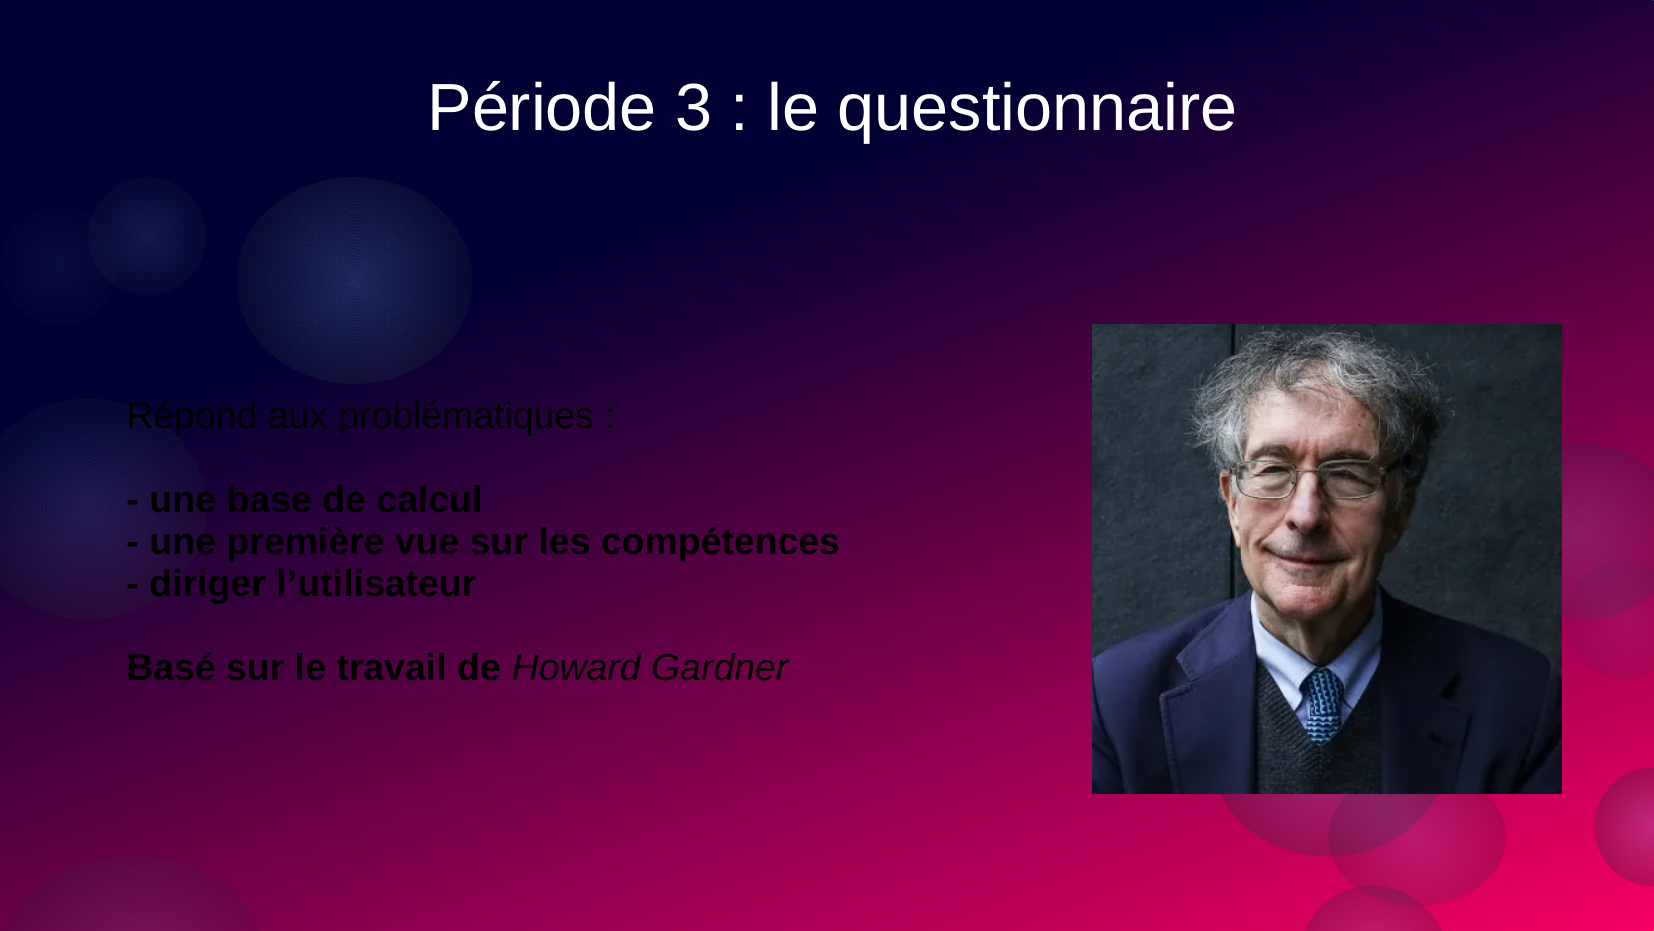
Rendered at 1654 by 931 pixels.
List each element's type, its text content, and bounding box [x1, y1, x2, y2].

picture [1092, 324, 1562, 794]
text_box Répond aux problématiques : - une base de calcul - une première vue sur les compétences - diriger l’utilisateur Basé sur le travail de Howard Gardner [111, 387, 857, 739]
title Période 3 : le questionnaire [88, 29, 1577, 185]
